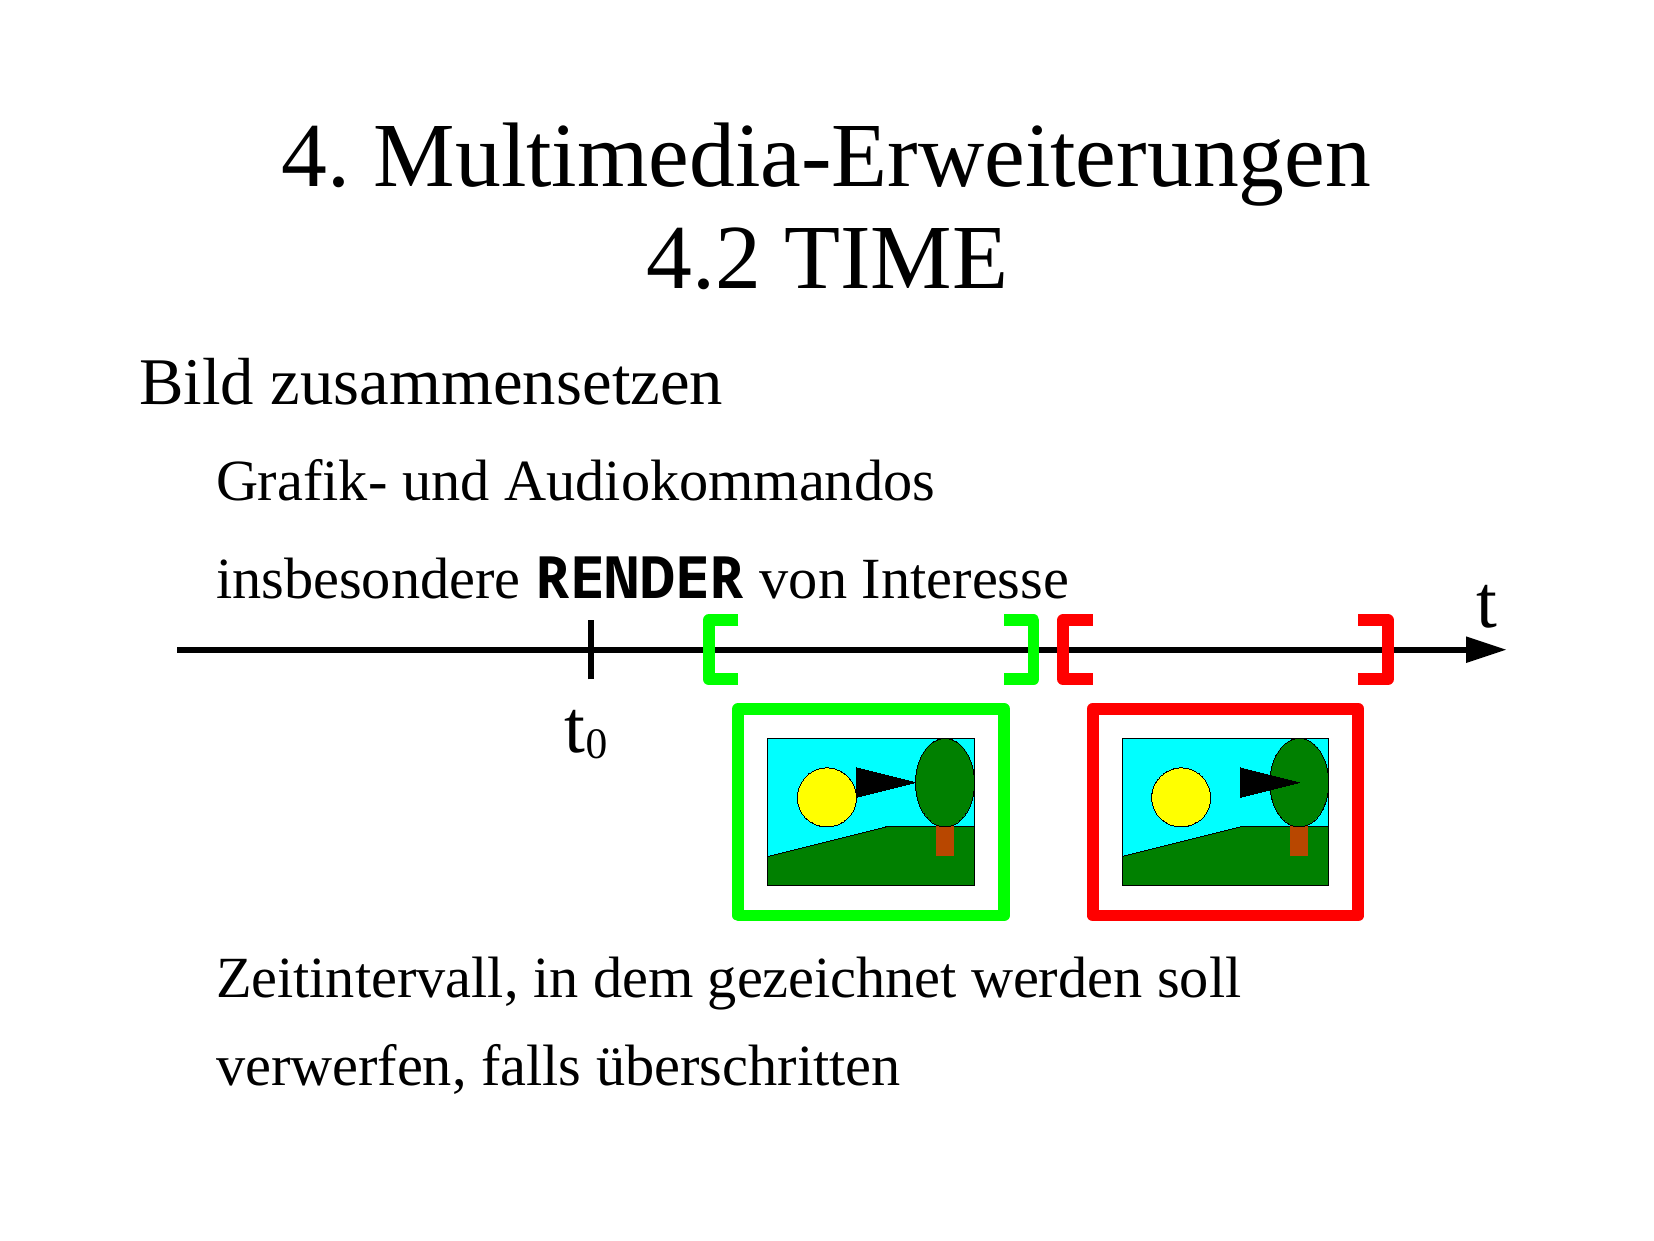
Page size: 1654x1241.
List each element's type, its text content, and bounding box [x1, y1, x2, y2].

list Bild zusammensetzen Grafik- und Audiokommandos insbesondere RENDER von Interesse [121, 344, 1536, 650]
text_box [1122, 738, 1329, 886]
text_box t [1476, 561, 1595, 649]
list Zeitintervall, in dem gezeichnet werden soll verwerfen, falls überschritten [121, 945, 1536, 1171]
text_box t0 [564, 685, 684, 798]
title 4. Multimedia-Erweiterungen 4.2 TIME [121, 102, 1534, 311]
text_box [767, 738, 975, 886]
